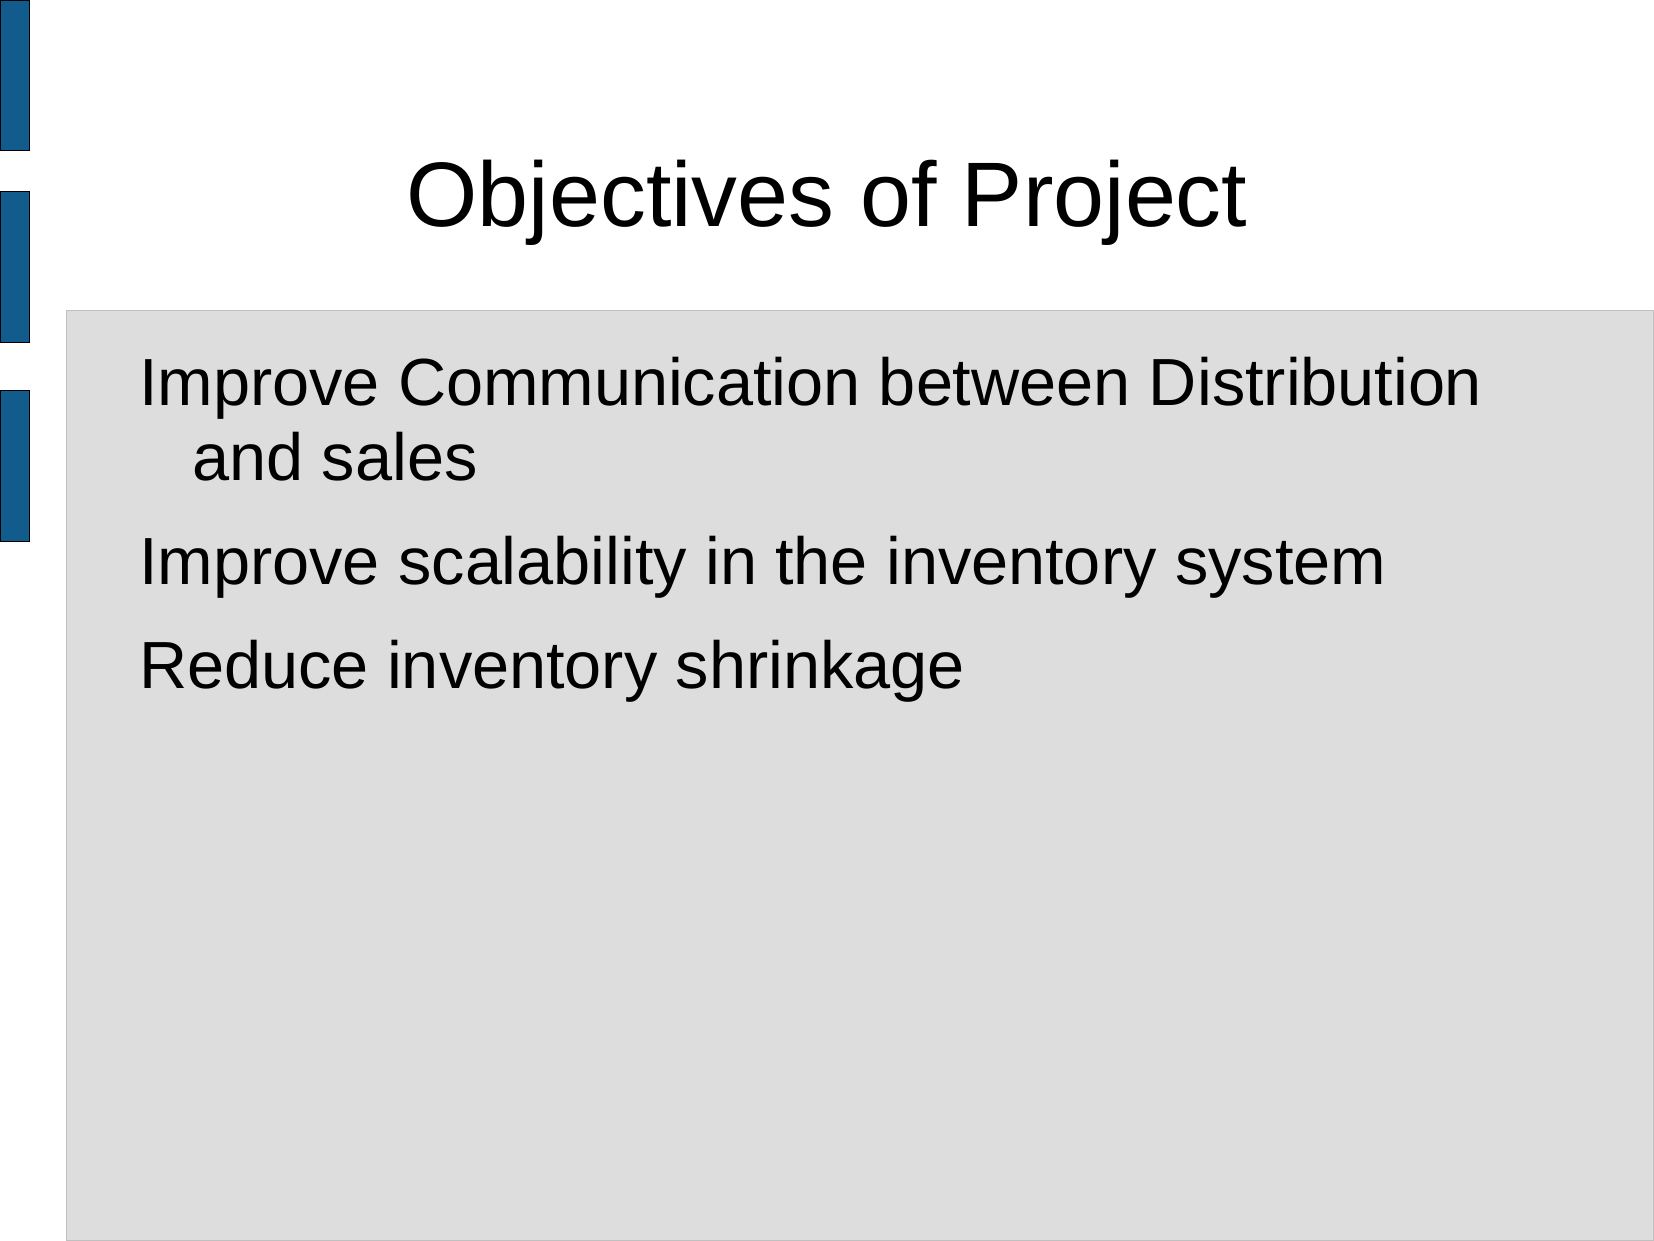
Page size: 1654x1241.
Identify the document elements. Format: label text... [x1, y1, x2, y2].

title Objectives of Project [121, 91, 1534, 299]
list Improve Communication between Distribution and sales Improve scalability in the inventory system Reduce inventory shrinkage [121, 344, 1534, 1127]
